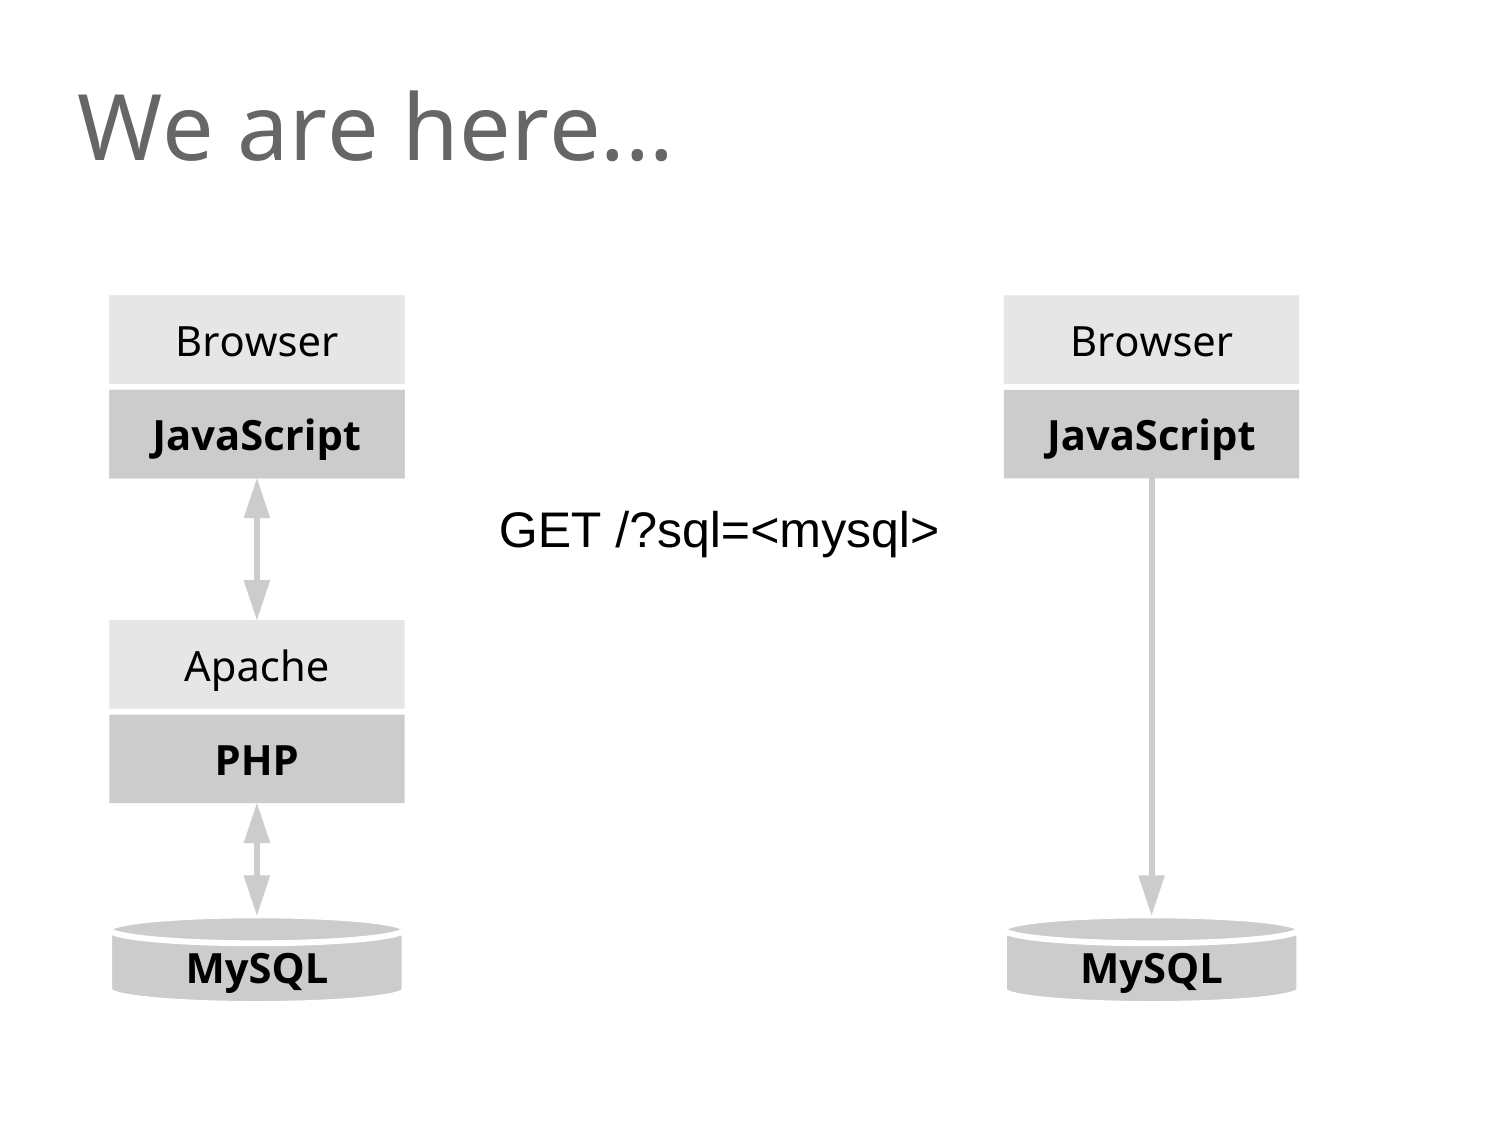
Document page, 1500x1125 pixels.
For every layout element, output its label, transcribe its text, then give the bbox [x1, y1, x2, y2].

text_box JavaScript [1003, 389, 1300, 479]
text_box JavaScript [109, 389, 405, 479]
text_box MySQL [1003, 915, 1300, 1004]
text_box GET /?sql=<mysql> [484, 490, 955, 565]
title We are here... [62, 0, 1438, 251]
text_box Apache [109, 620, 405, 709]
text_box Browser [109, 295, 405, 384]
text_box MySQL [109, 915, 405, 1004]
text_box PHP [109, 714, 405, 804]
text_box Browser [1003, 295, 1300, 384]
